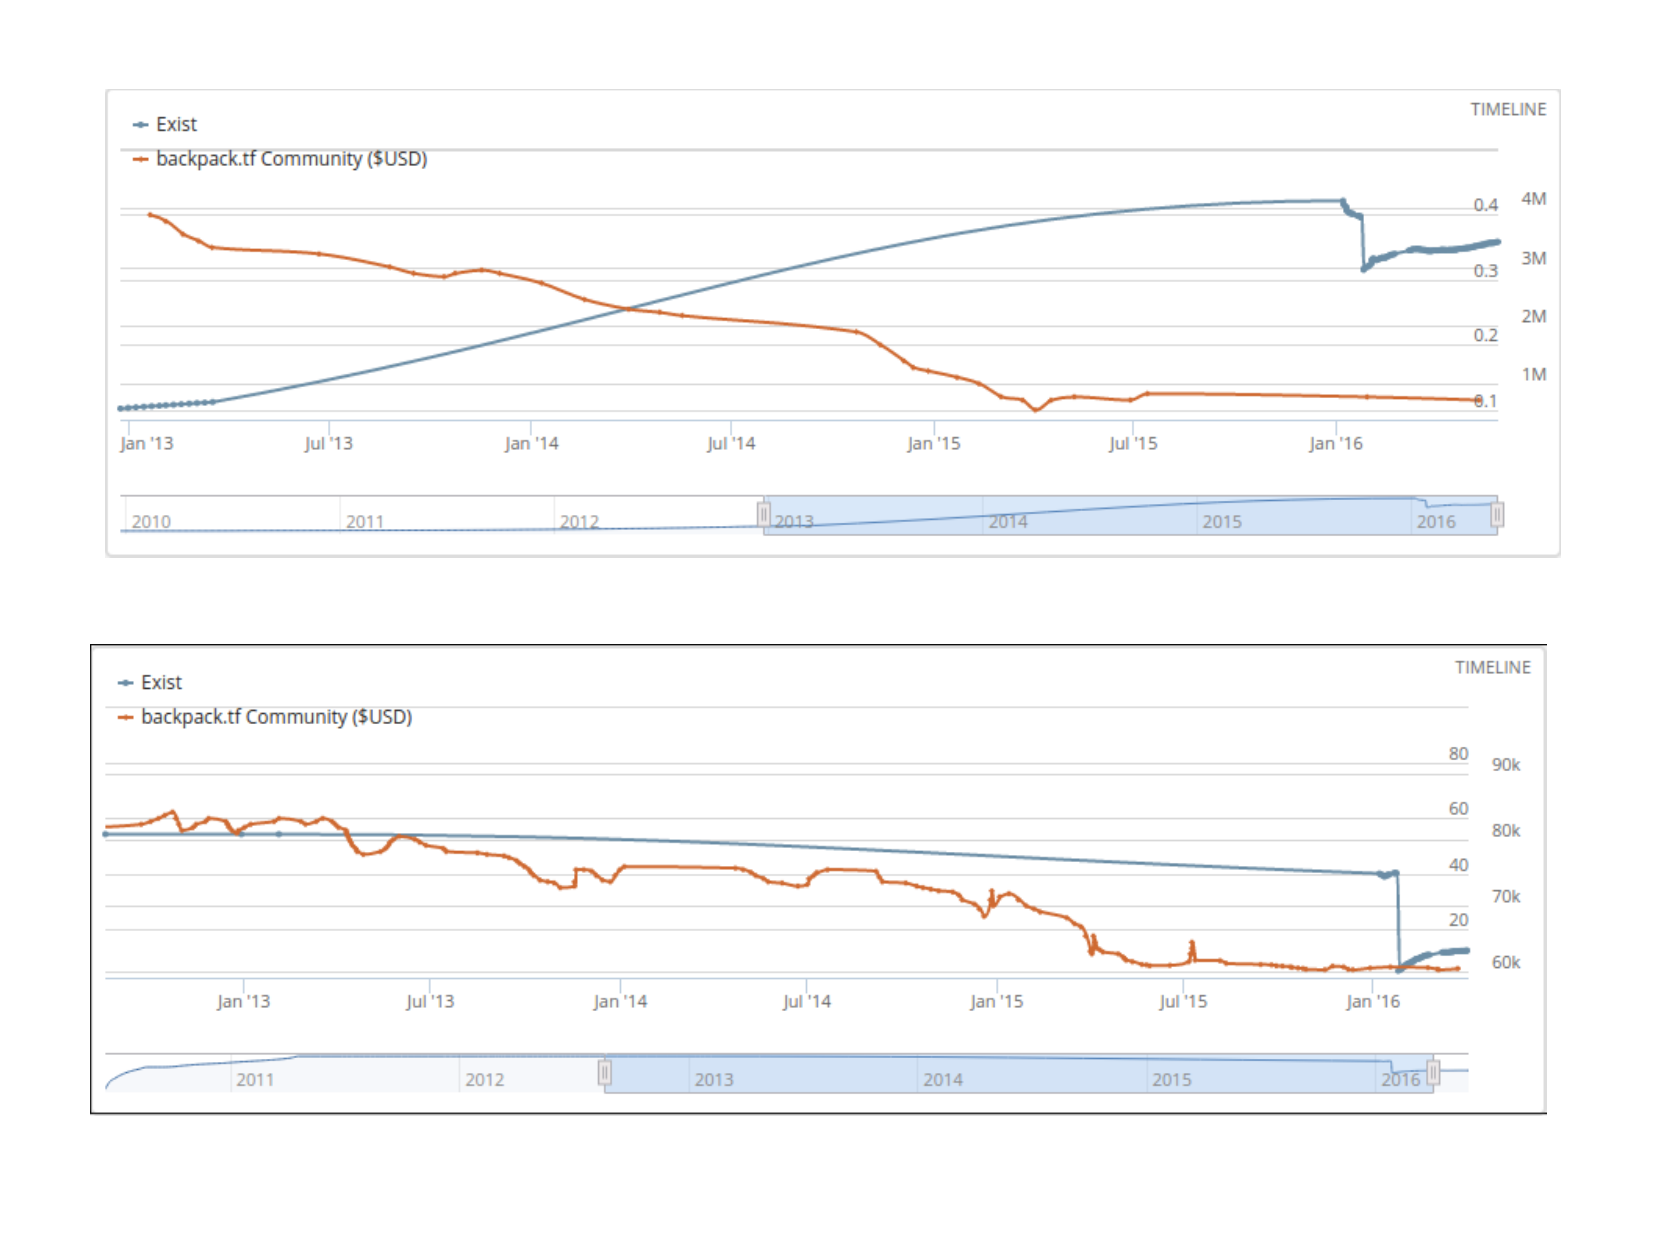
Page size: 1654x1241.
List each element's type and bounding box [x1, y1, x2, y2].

picture [90, 644, 1547, 1116]
picture [105, 89, 1561, 558]
